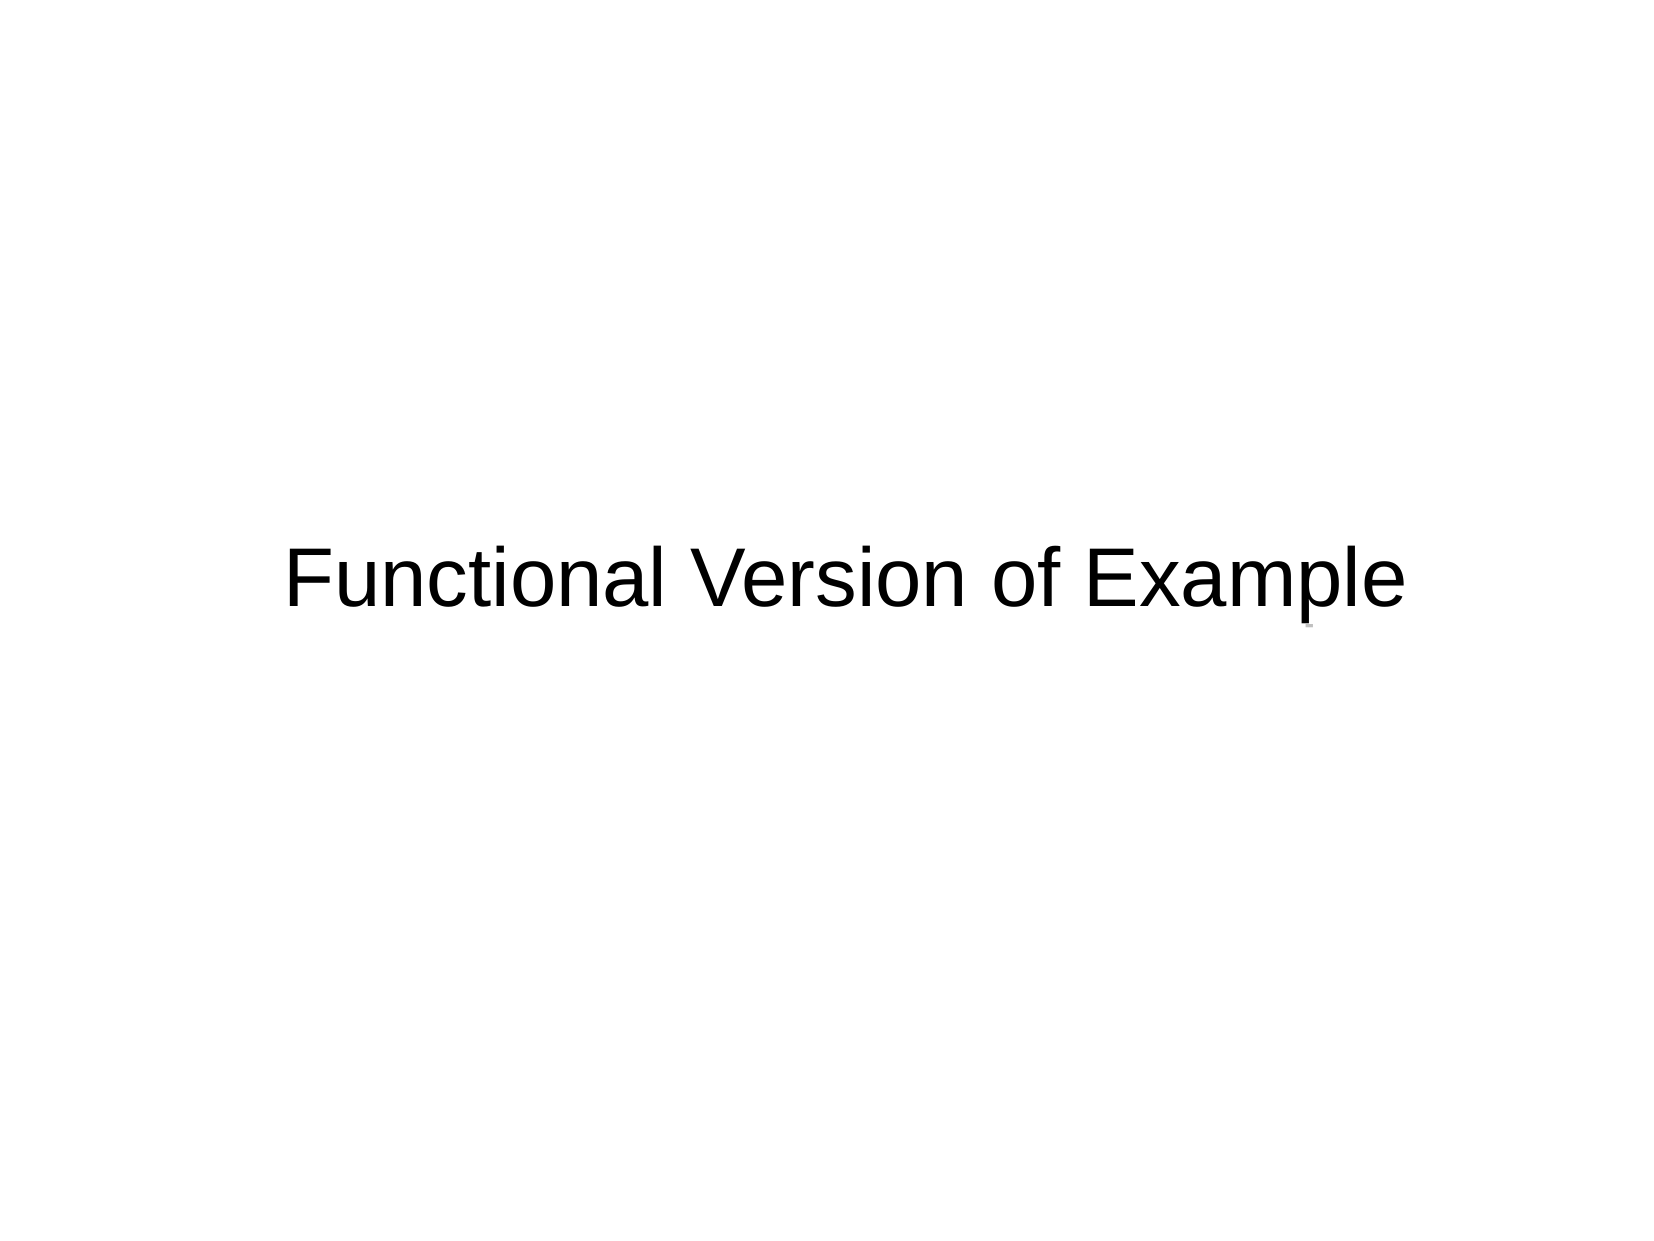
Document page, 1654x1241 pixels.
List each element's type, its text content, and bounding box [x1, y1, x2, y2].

subtitle Functional Version of Example [101, 135, 1591, 1096]
